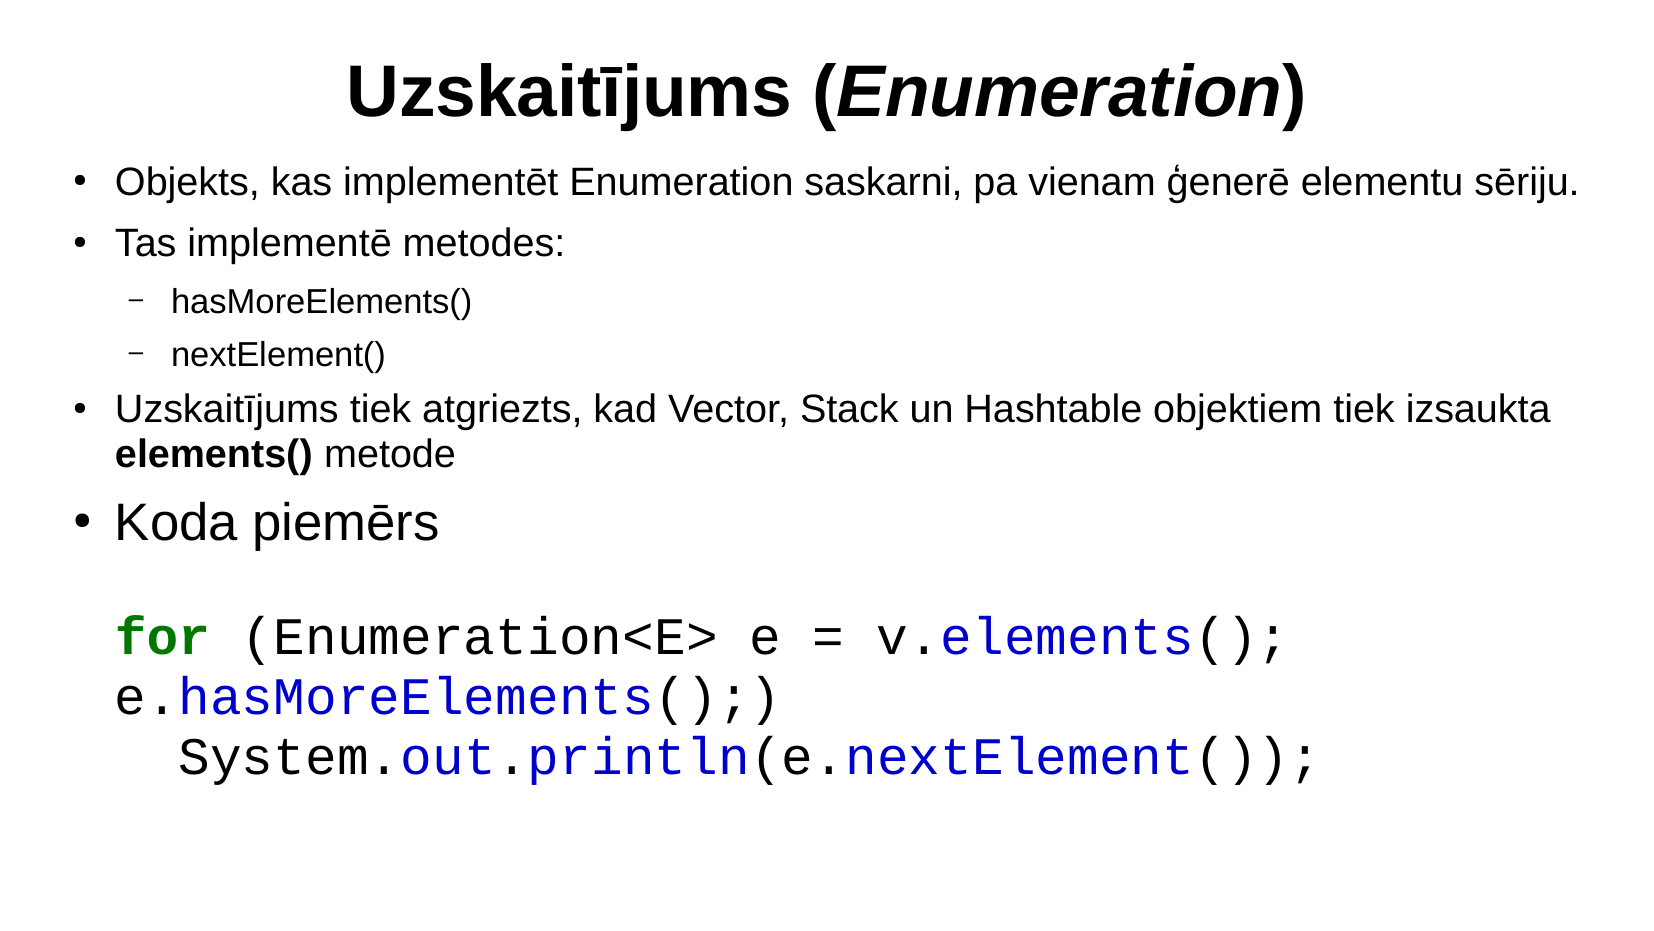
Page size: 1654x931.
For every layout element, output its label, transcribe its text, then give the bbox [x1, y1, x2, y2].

title Uzskaitījums (Enumeration) [82, 37, 1571, 147]
list Objekts, kas implementēt Enumeration saskarni, pa vienam ģenerē elementu sēriju. Tas implementē metodes: hasMoreElements() nextElement() Uzskaitījums tiek atgriezts, kad Vector, Stack un Hashtable objektiem tiek izsaukta elements() metode Koda piemērs for (Enumeration<E> e = v.elements(); e.hasMoreElements();) System.out.println(e.nextElement()); [59, 159, 1595, 842]
